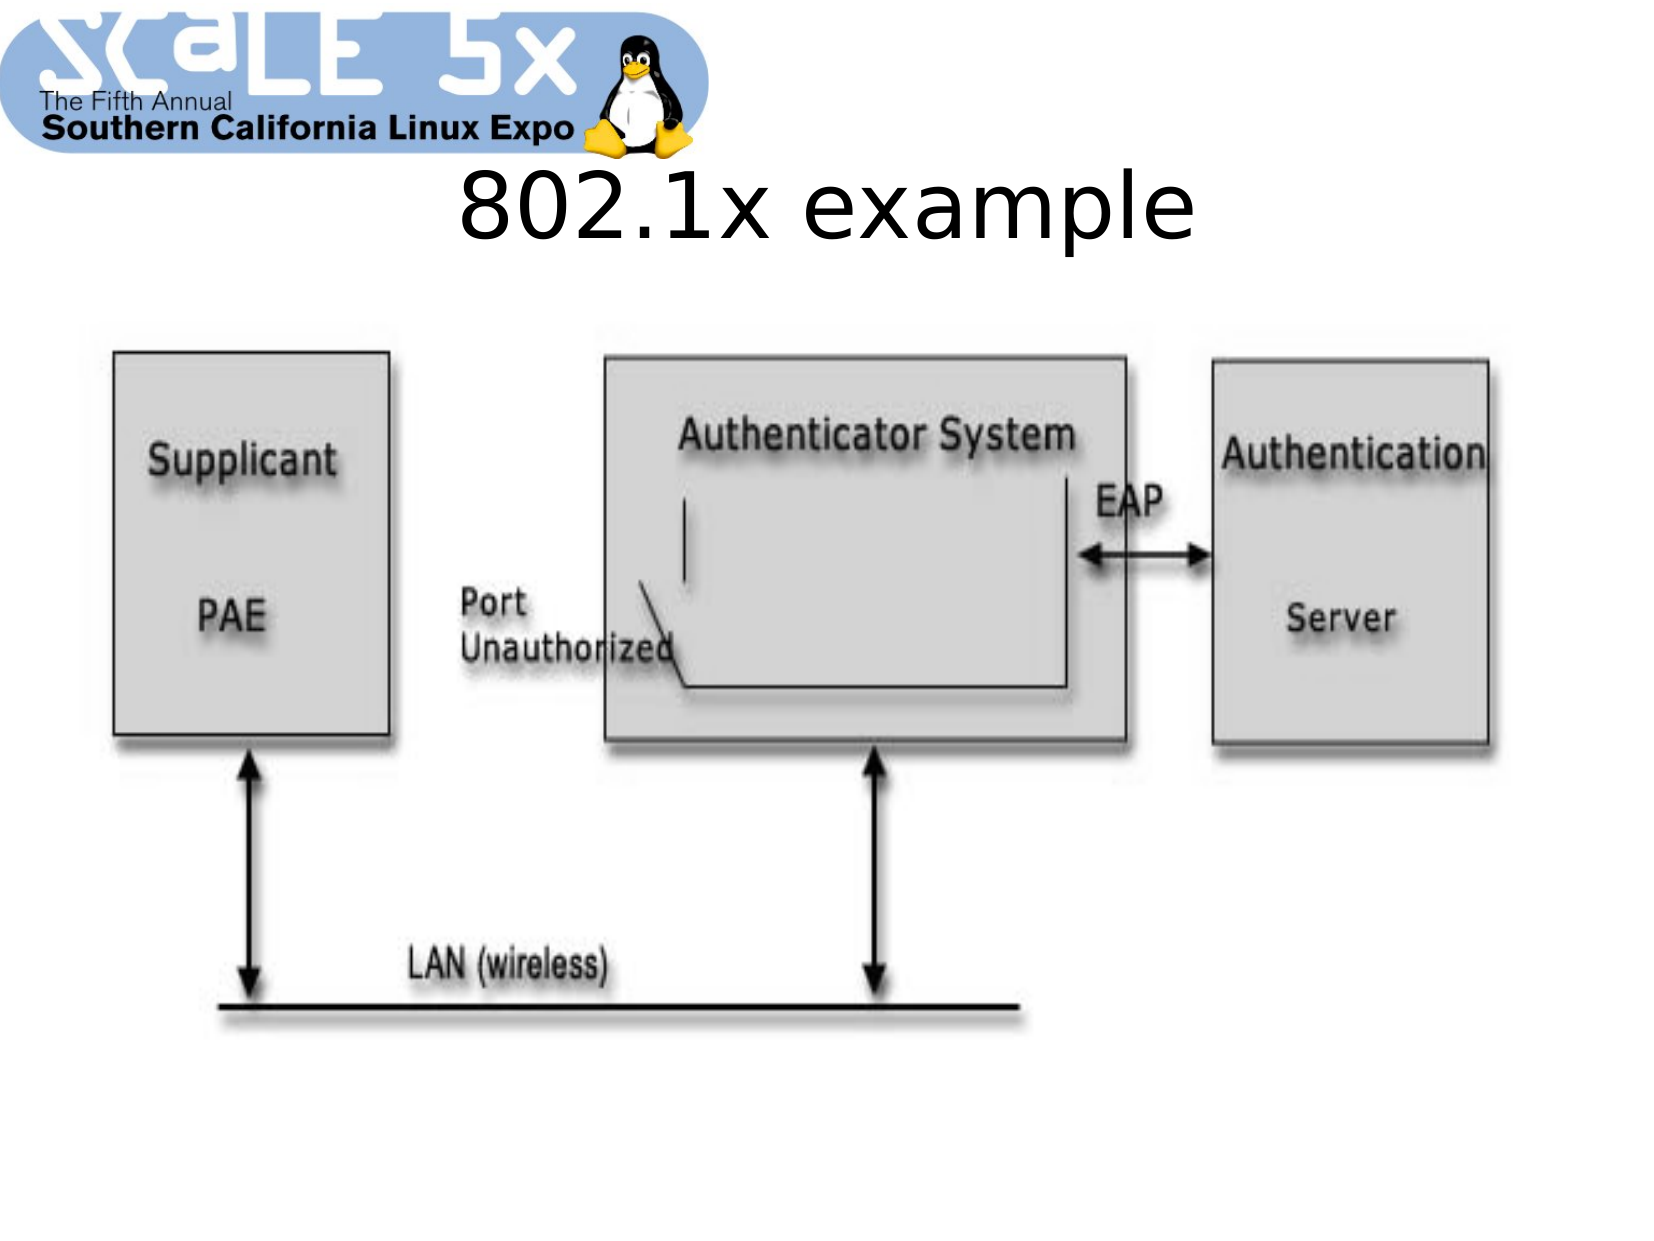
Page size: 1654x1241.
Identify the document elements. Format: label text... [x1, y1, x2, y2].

title 802.1x example [121, 102, 1533, 311]
picture [76, 301, 1530, 1075]
picture [0, 3, 709, 159]
